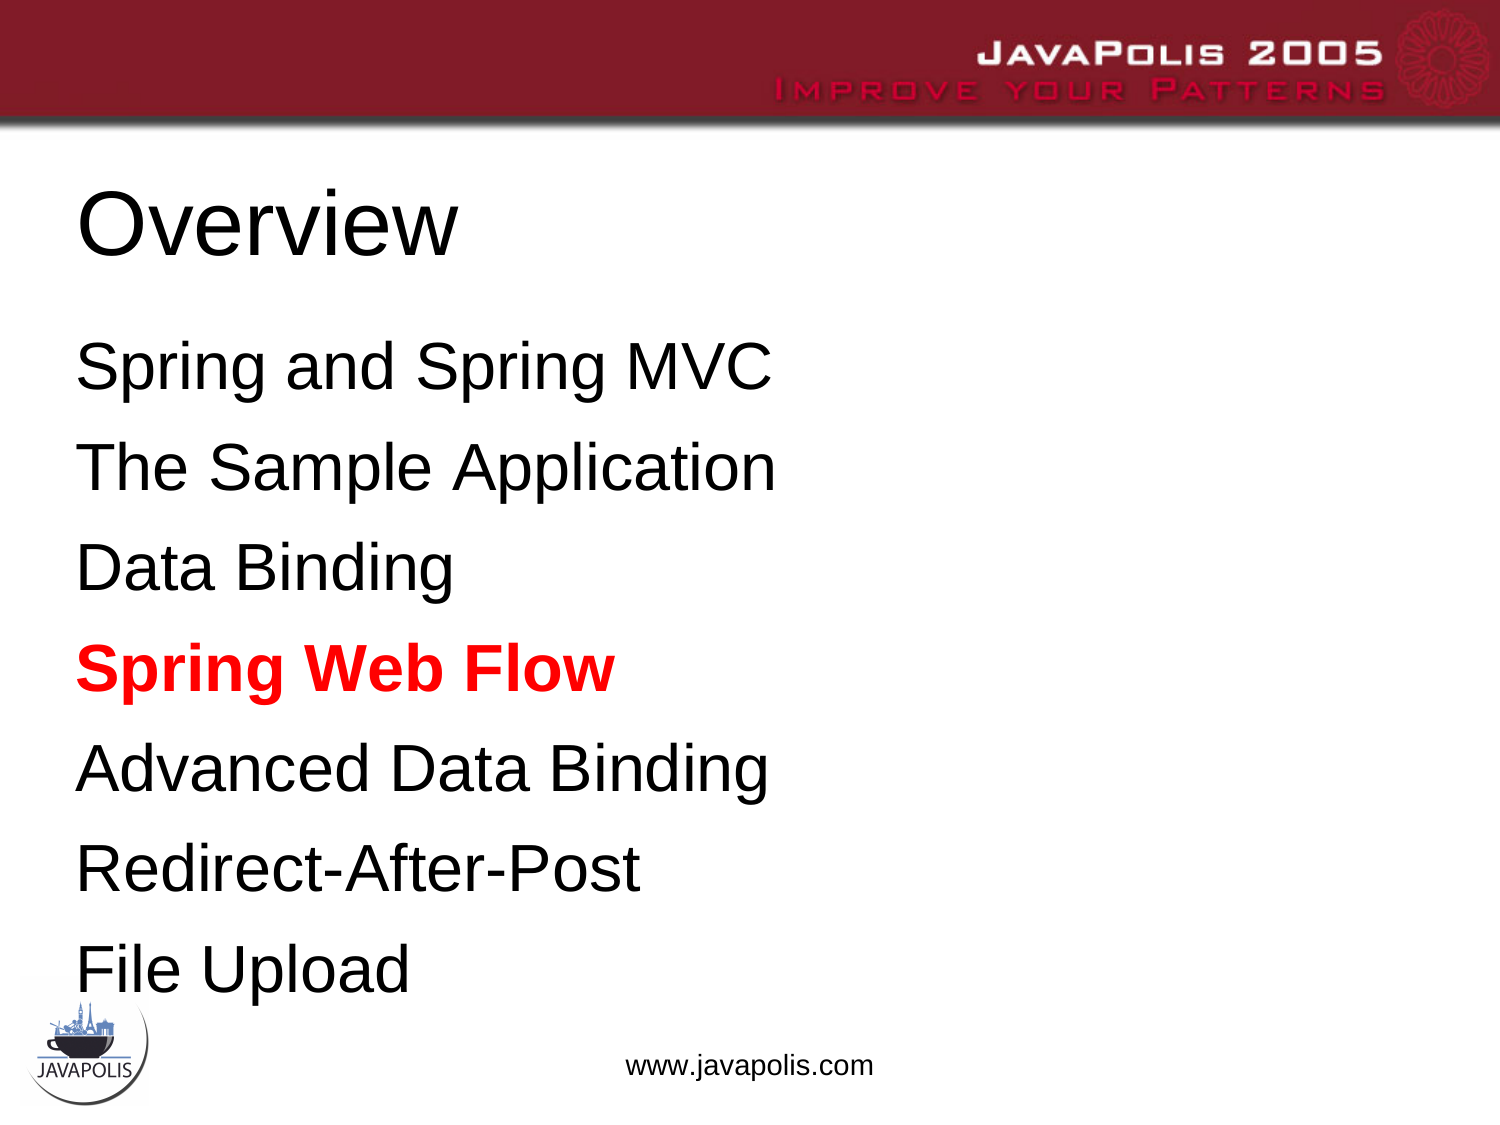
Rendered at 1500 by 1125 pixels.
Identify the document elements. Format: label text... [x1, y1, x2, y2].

list Spring and Spring MVC The Sample Application Data Binding Spring Web Flow Advanced Data Binding Redirect-After-Post File Upload [75, 314, 1426, 1012]
picture [20, 976, 149, 1106]
picture [0, 0, 1500, 140]
title Overview [76, 148, 1424, 279]
